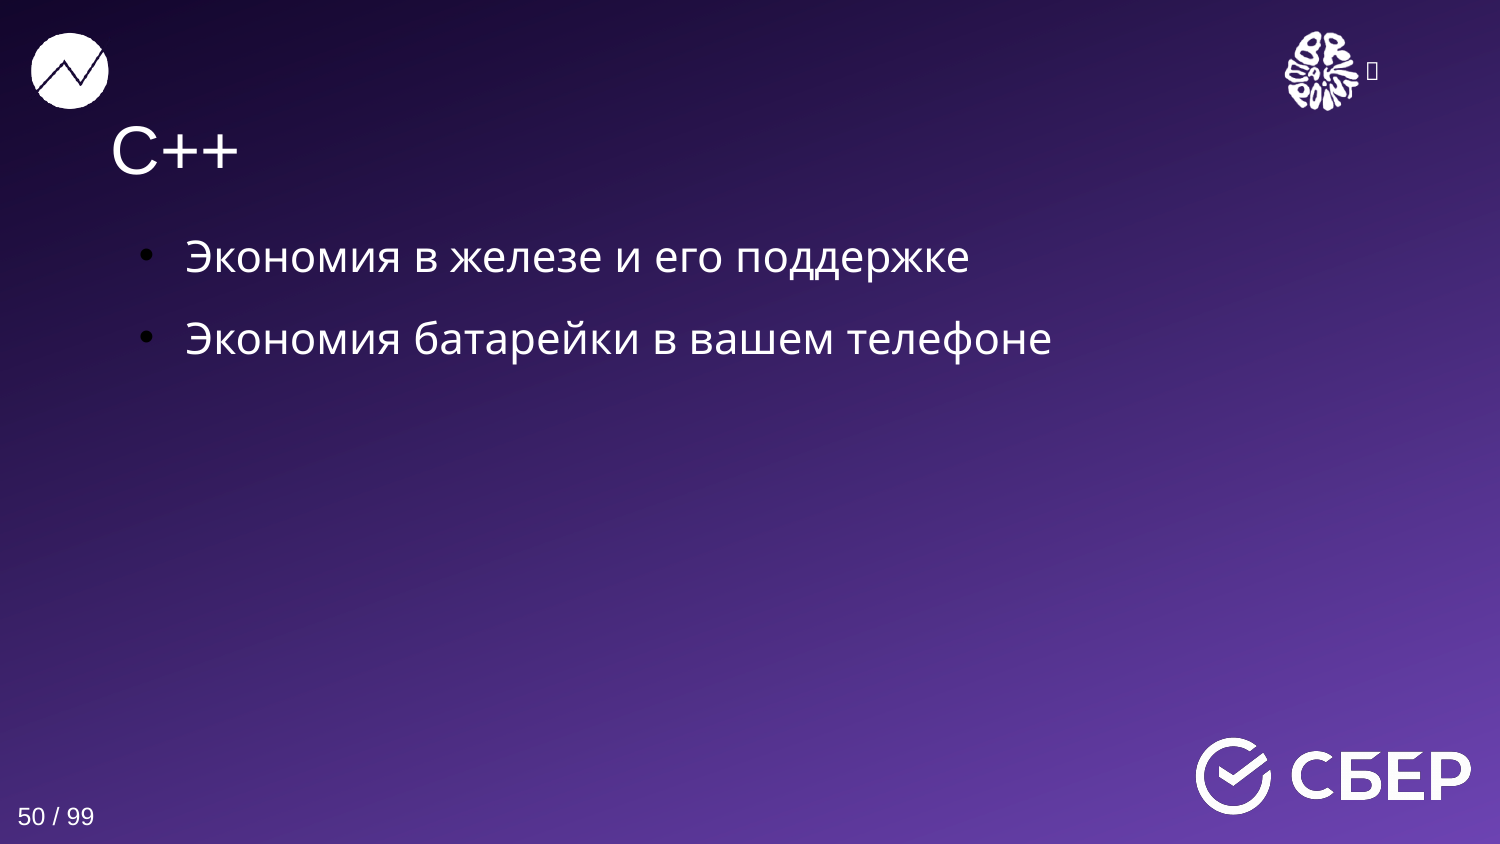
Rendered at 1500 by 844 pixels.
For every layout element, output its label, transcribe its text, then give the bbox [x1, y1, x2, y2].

list Экономия в железе и его поддержке Экономия батарейки в вашем телефоне [103, 224, 1397, 760]
text_box 🐙 [1364, 36, 1489, 107]
picture [0, 0, 1500, 844]
title C++ [103, 100, 1397, 205]
text_box <number> / 99 [2, 795, 632, 839]
